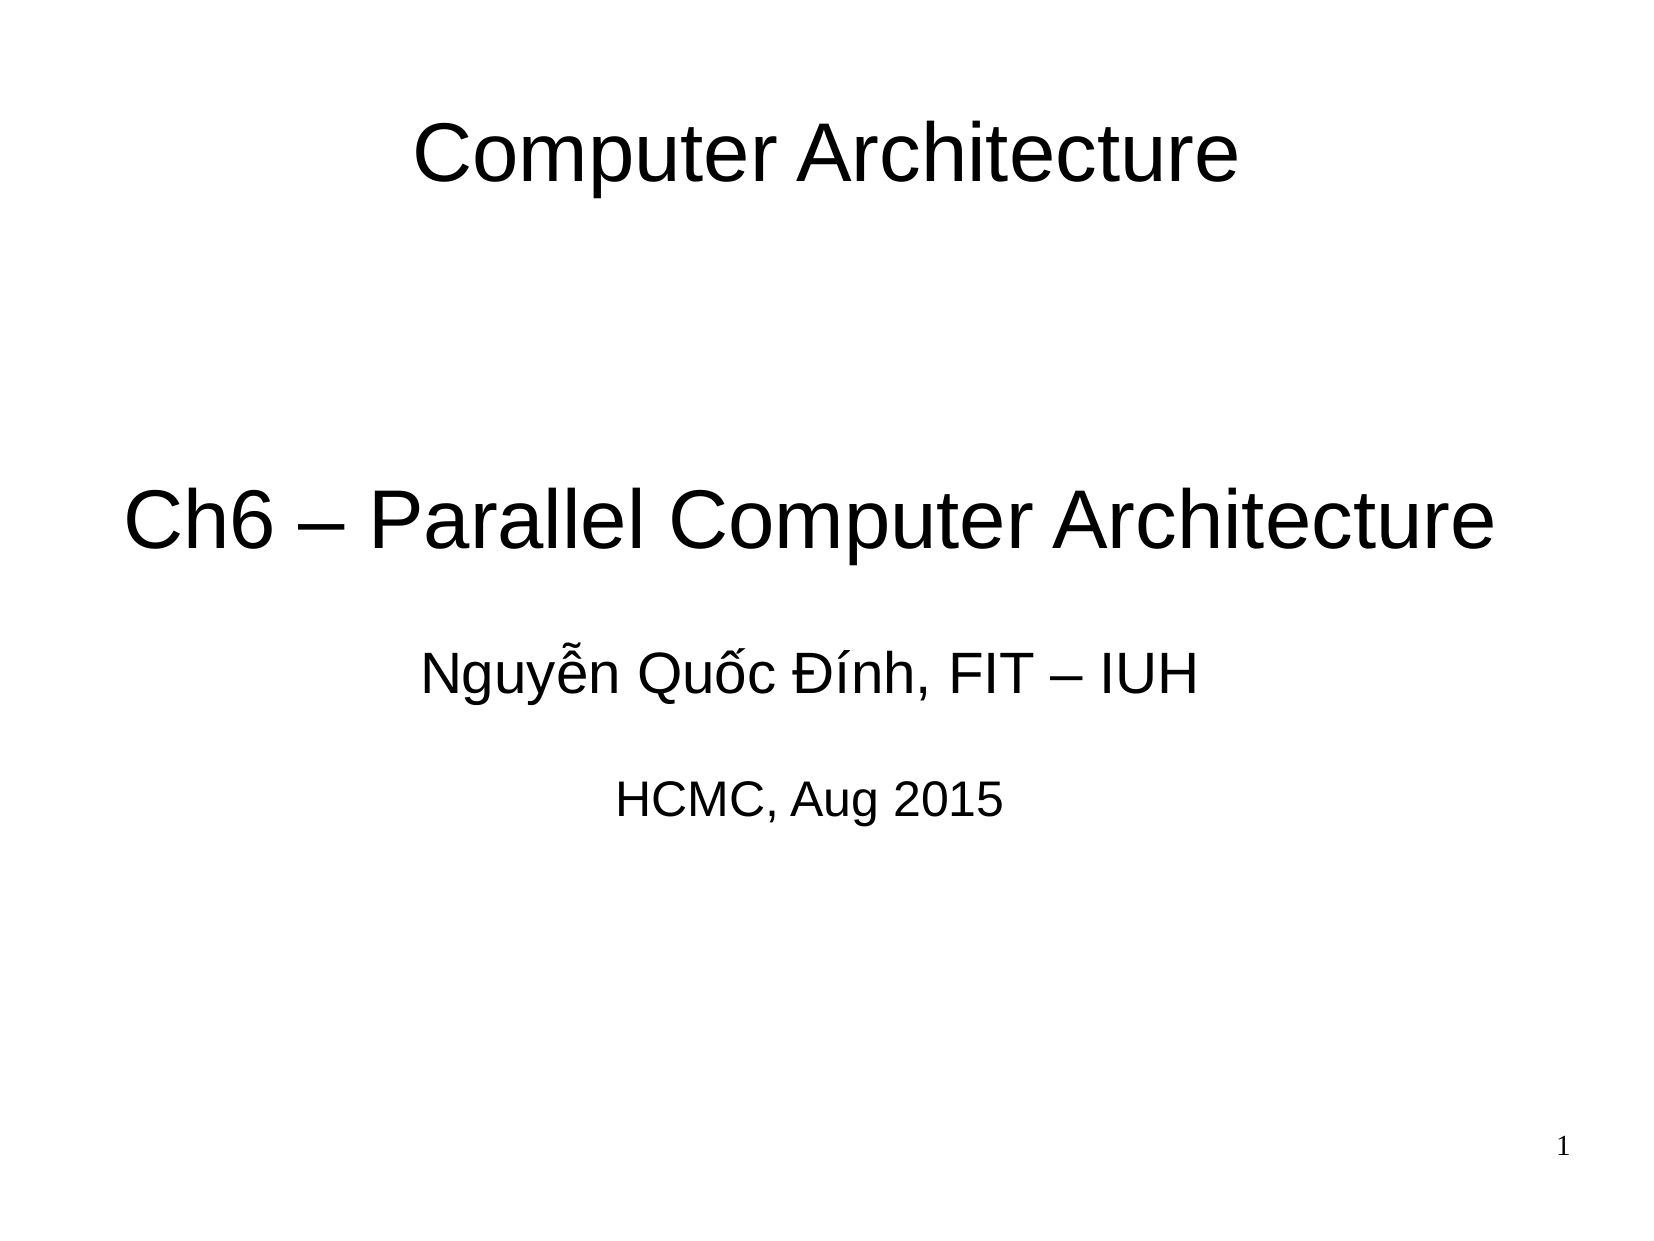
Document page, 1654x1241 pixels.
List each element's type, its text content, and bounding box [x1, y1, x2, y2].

subtitle Ch6 – Parallel Computer Architecture Nguyễn Quốc Đính, FIT – IUH HCMC, Aug 2015 [82, 290, 1538, 1010]
title Computer Architecture [82, 49, 1571, 257]
